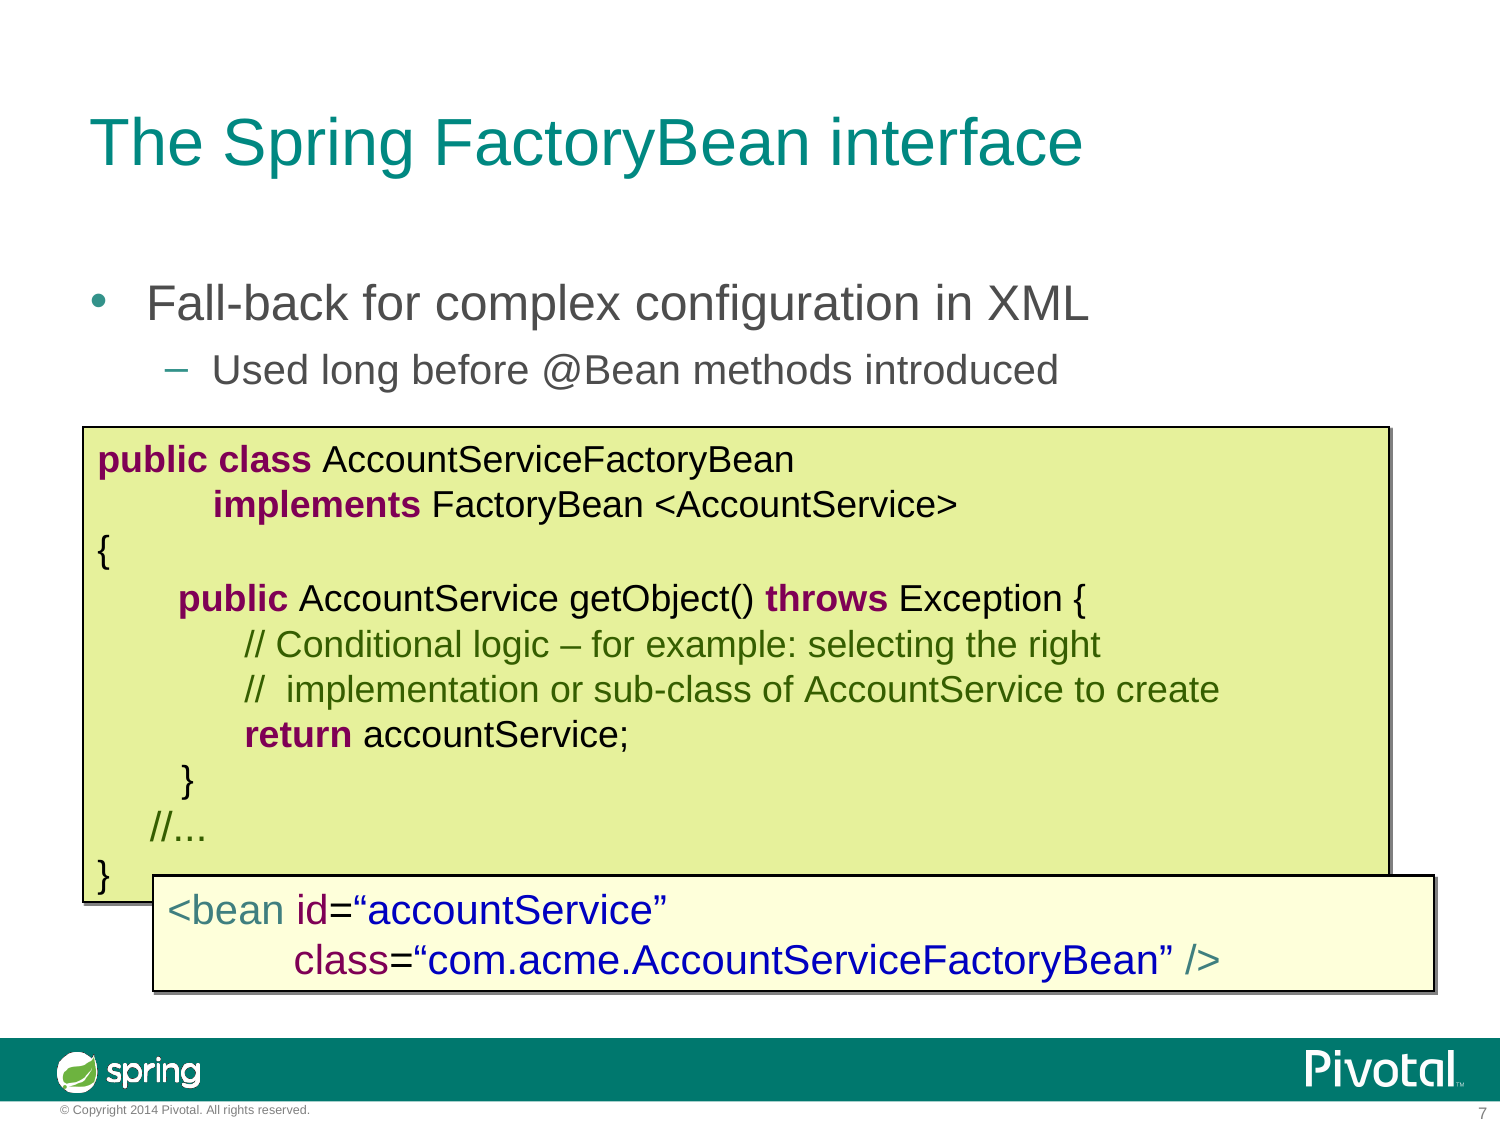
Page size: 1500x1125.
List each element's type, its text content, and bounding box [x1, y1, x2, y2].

picture [32, 1041, 210, 1103]
list Fall-back for complex configuration in XML Used long before @Bean methods introduced [75, 262, 1426, 1005]
picture [1306, 1050, 1464, 1087]
title The Spring FactoryBean interface [75, 45, 1426, 233]
text_box public class AccountServiceFactoryBean implements FactoryBean <AccountService> { public AccountService getObject() throws Exception { // Conditional logic – for example: selecting the right // implementation or sub-class of AccountService to create return accountService; } //... } [82, 426, 1390, 903]
text_box <bean id=“accountService” class=“com.acme.AccountServiceFactoryBean” /> [152, 875, 1434, 992]
